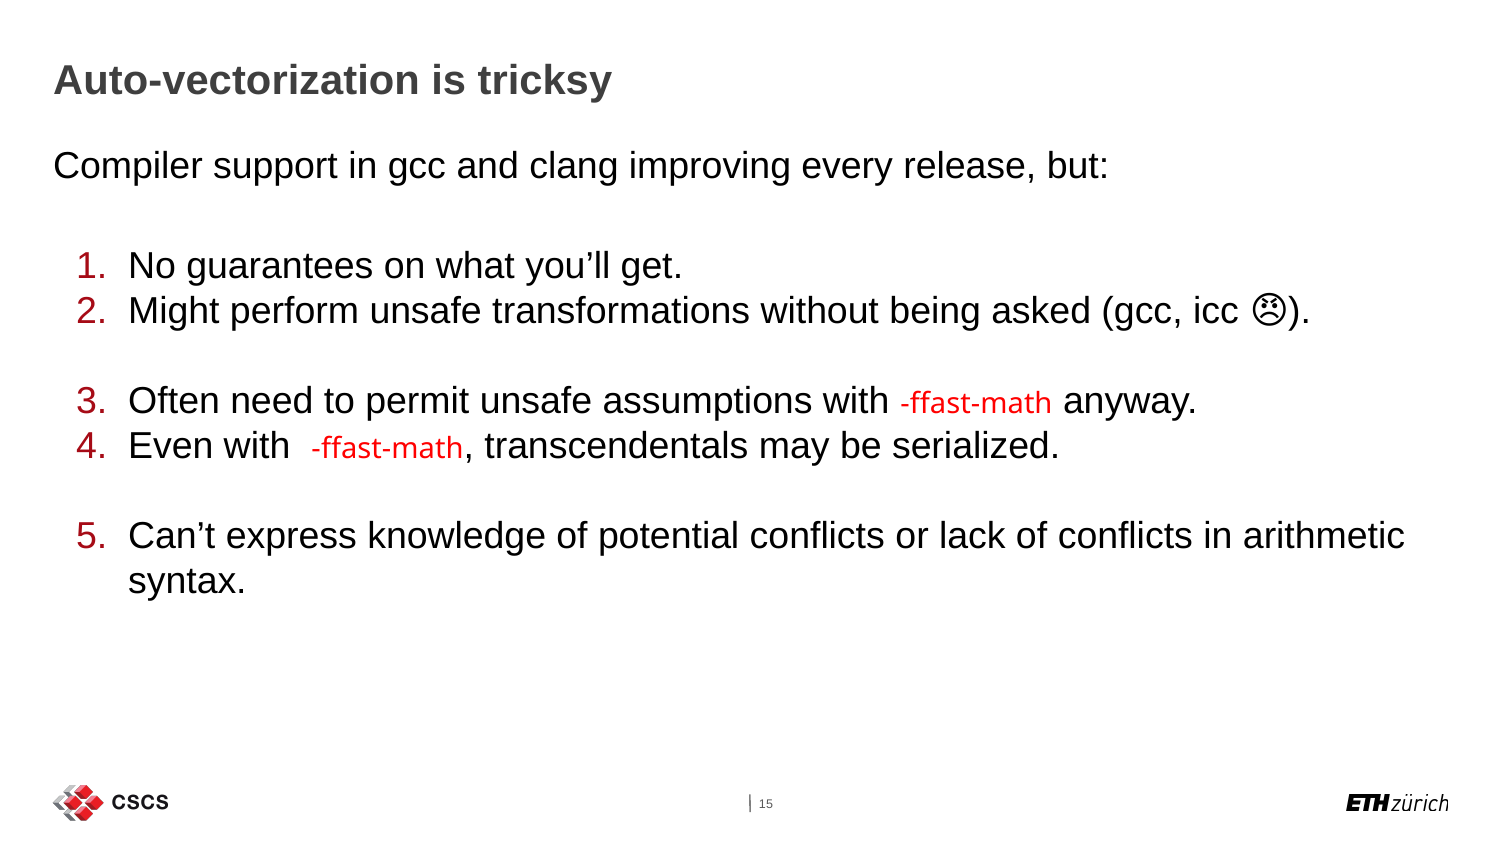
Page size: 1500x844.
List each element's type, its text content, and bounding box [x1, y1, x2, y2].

title Auto-vectorization is tricksy [53, 5, 1447, 112]
picture [43, 775, 177, 830]
slide_number <number> [750, 794, 798, 813]
list Compiler support in gcc and clang improving every release, but: No guarantees on what you’ll get. Might perform unsafe transformations without being asked (gcc, icc 😠). Often need to permit unsafe assumptions with -ffast-math anyway. Even with -ffast-math, transcendentals may be serialized. Can’t express knowledge of potential conflicts or lack of conflicts in arithmetic syntax. [53, 133, 1447, 767]
picture [1346, 794, 1448, 811]
